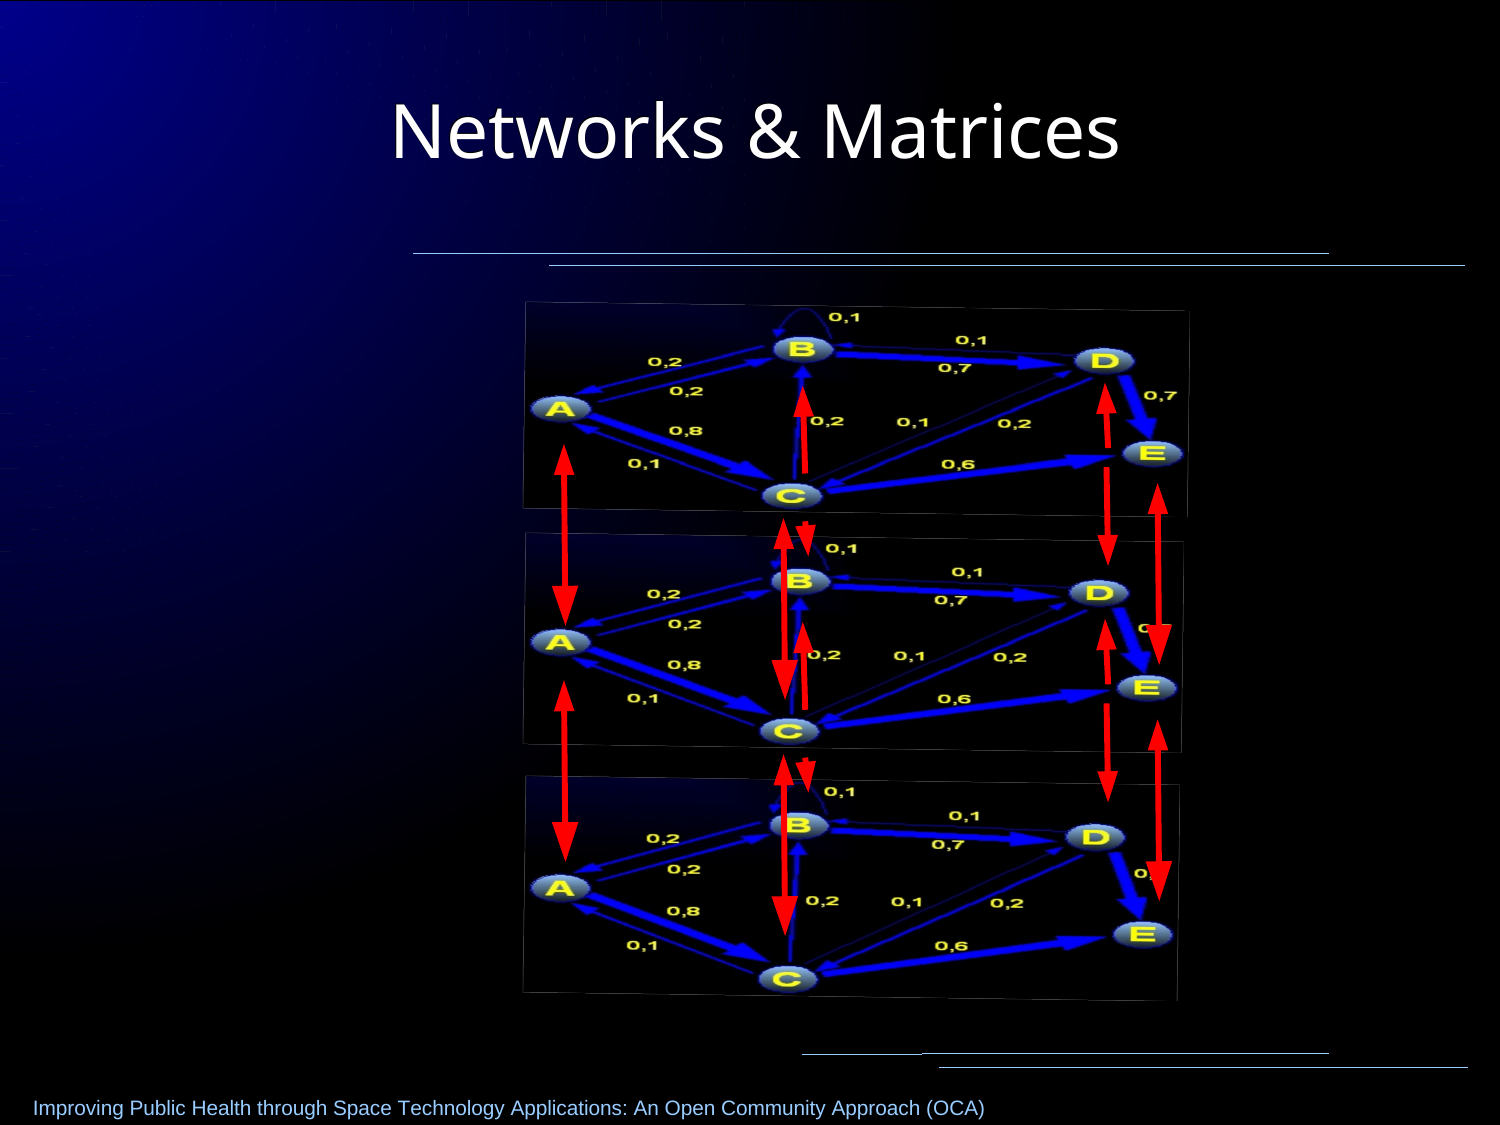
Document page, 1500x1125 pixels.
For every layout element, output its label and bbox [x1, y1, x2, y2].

picture [524, 301, 1190, 517]
picture [524, 532, 1184, 753]
picture [524, 775, 1180, 1001]
